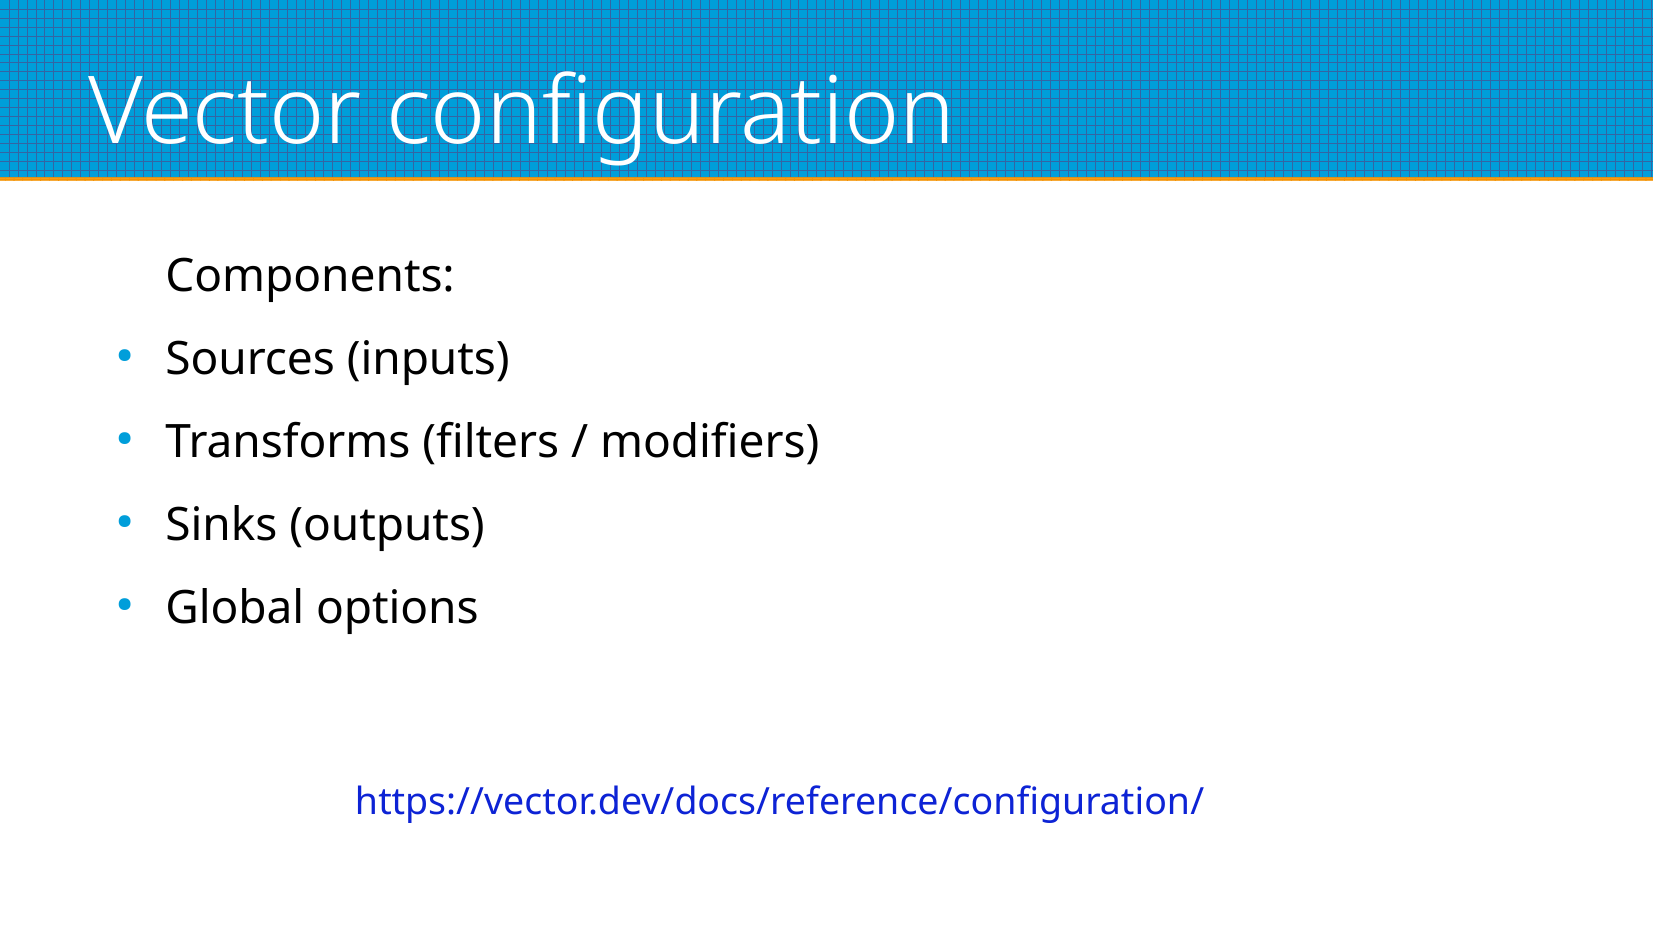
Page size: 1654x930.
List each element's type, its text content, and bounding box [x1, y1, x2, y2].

title Vector configuration [88, 8, 1565, 172]
list Components: Sources (inputs) Transforms (filters / modifiers) Sinks (outputs) Global options [100, 242, 1580, 640]
text_box https://vector.dev/docs/reference/configuration/ [349, 738, 1613, 861]
